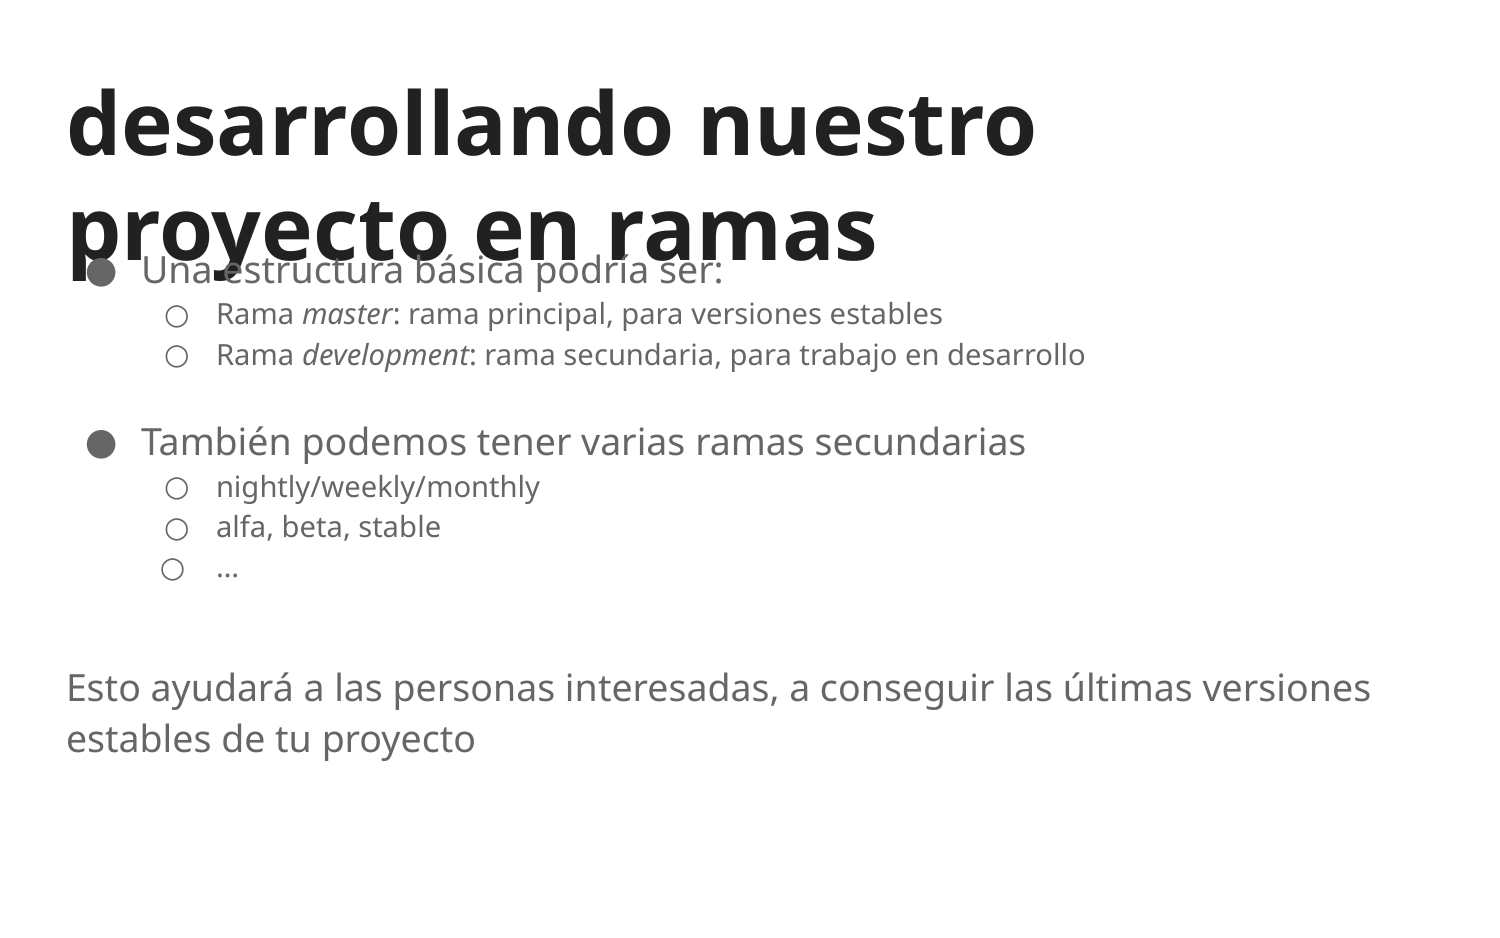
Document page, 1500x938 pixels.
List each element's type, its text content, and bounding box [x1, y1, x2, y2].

list Una estructura básica podría ser: Rama master: rama principal, para versiones estables Rama development: rama secundaria, para trabajo en desarrollo También podemos tener varias ramas secundarias nightly/weekly/monthly alfa, beta, stable … Esto ayudará a las personas interesadas, a conseguir las últimas versiones estables de tu proyecto [51, 223, 1449, 833]
title desarrollando nuestro proyecto en ramas [51, 53, 1449, 200]
